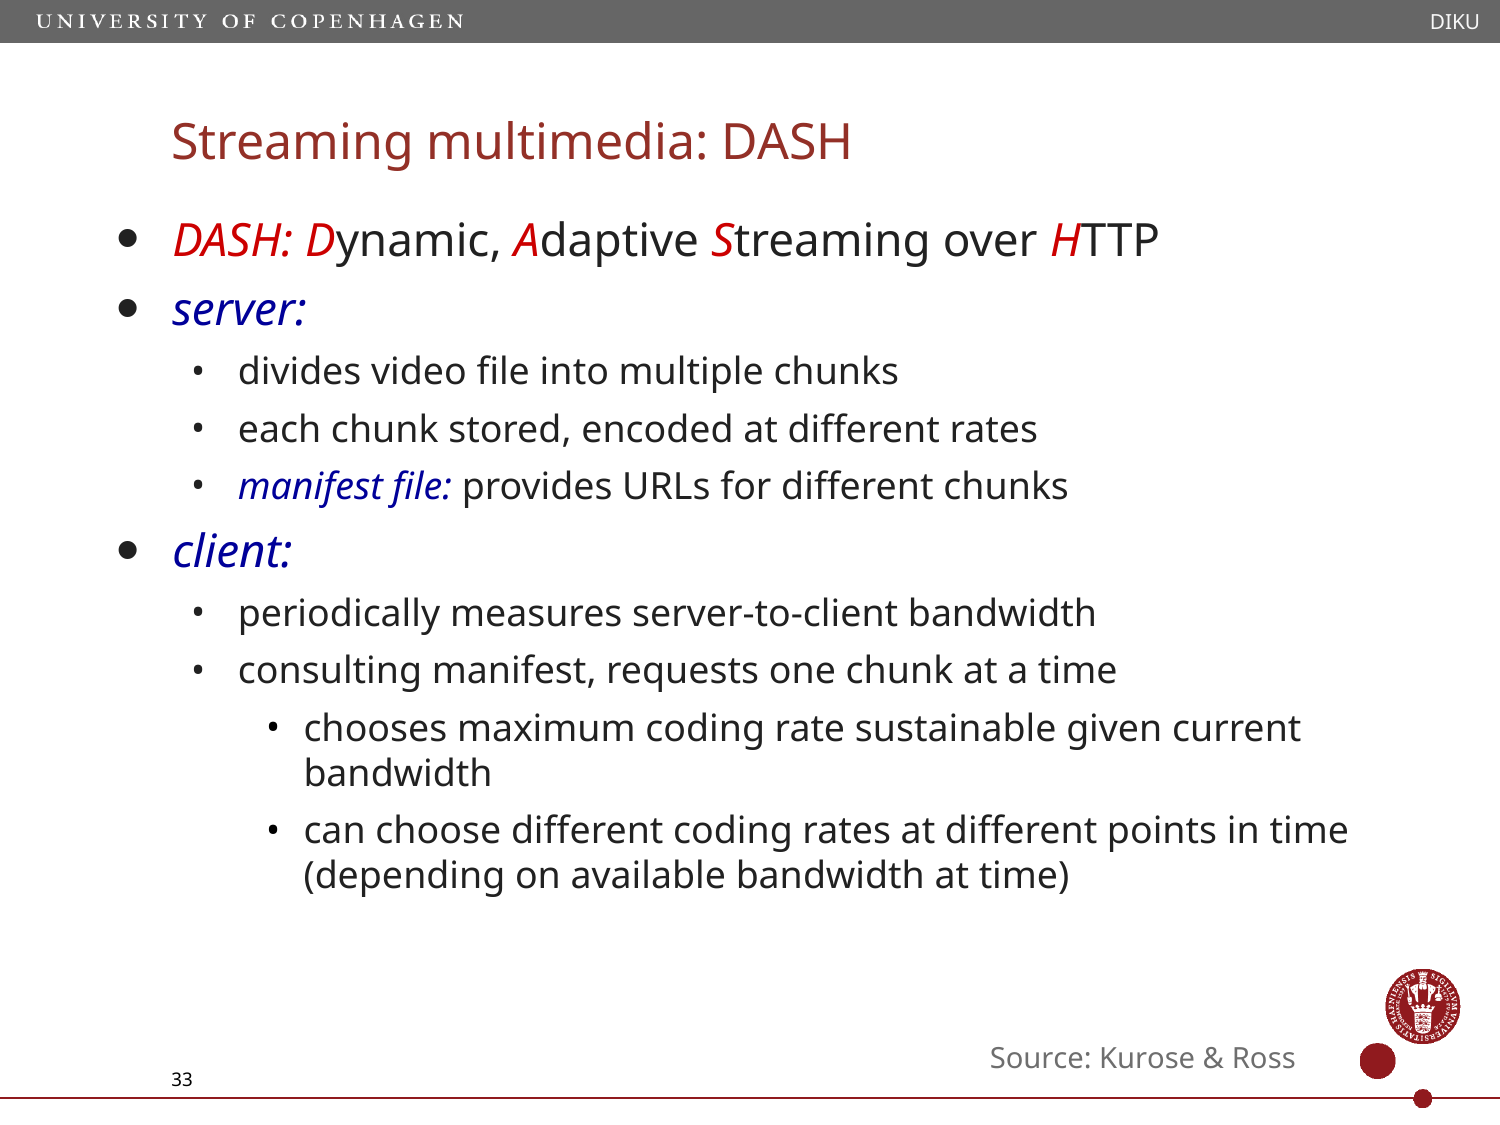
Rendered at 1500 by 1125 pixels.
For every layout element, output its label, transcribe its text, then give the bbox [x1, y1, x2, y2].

picture [0, 910, 1500, 1122]
title Streaming multimedia: DASH [171, 75, 1329, 171]
text_box DIKU [469, 0, 1495, 43]
list DASH: Dynamic, Adaptive Streaming over HTTP server: divides video file into multiple chunks each chunk stored, encoded at different rates manifest file: provides URLs for different chunks client: periodically measures server-to-client bandwidth consulting manifest, requests one chunk at a time chooses maximum coding rate sustainable given current bandwidth can choose different coding rates at different points in time (depending on available bandwidth at time) [101, 202, 1377, 1032]
text_box <number> [171, 1067, 522, 1092]
text_box Source: Kurose & Ross [974, 1032, 1376, 1083]
